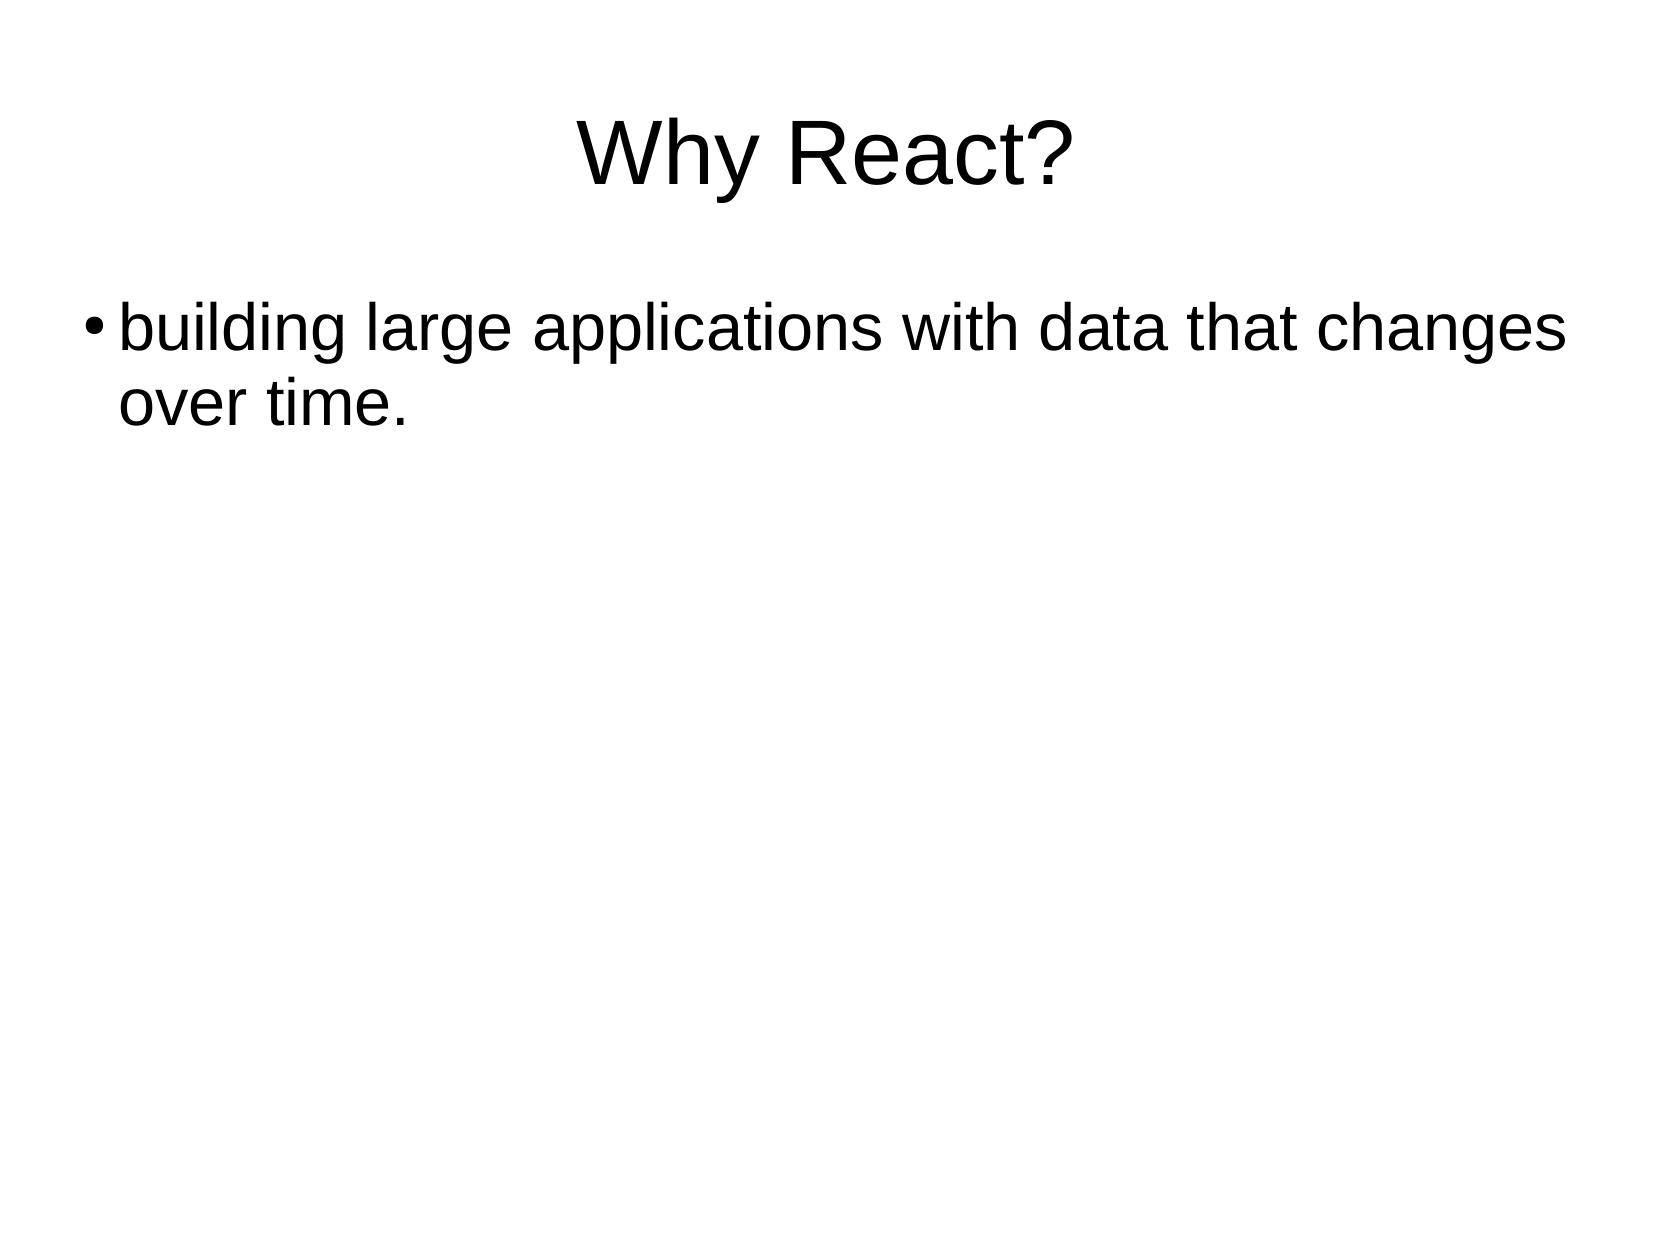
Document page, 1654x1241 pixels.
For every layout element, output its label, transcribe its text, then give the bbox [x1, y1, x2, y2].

title Why React? [82, 49, 1571, 257]
subtitle building large applications with data that changes over time. [82, 290, 1571, 1010]
